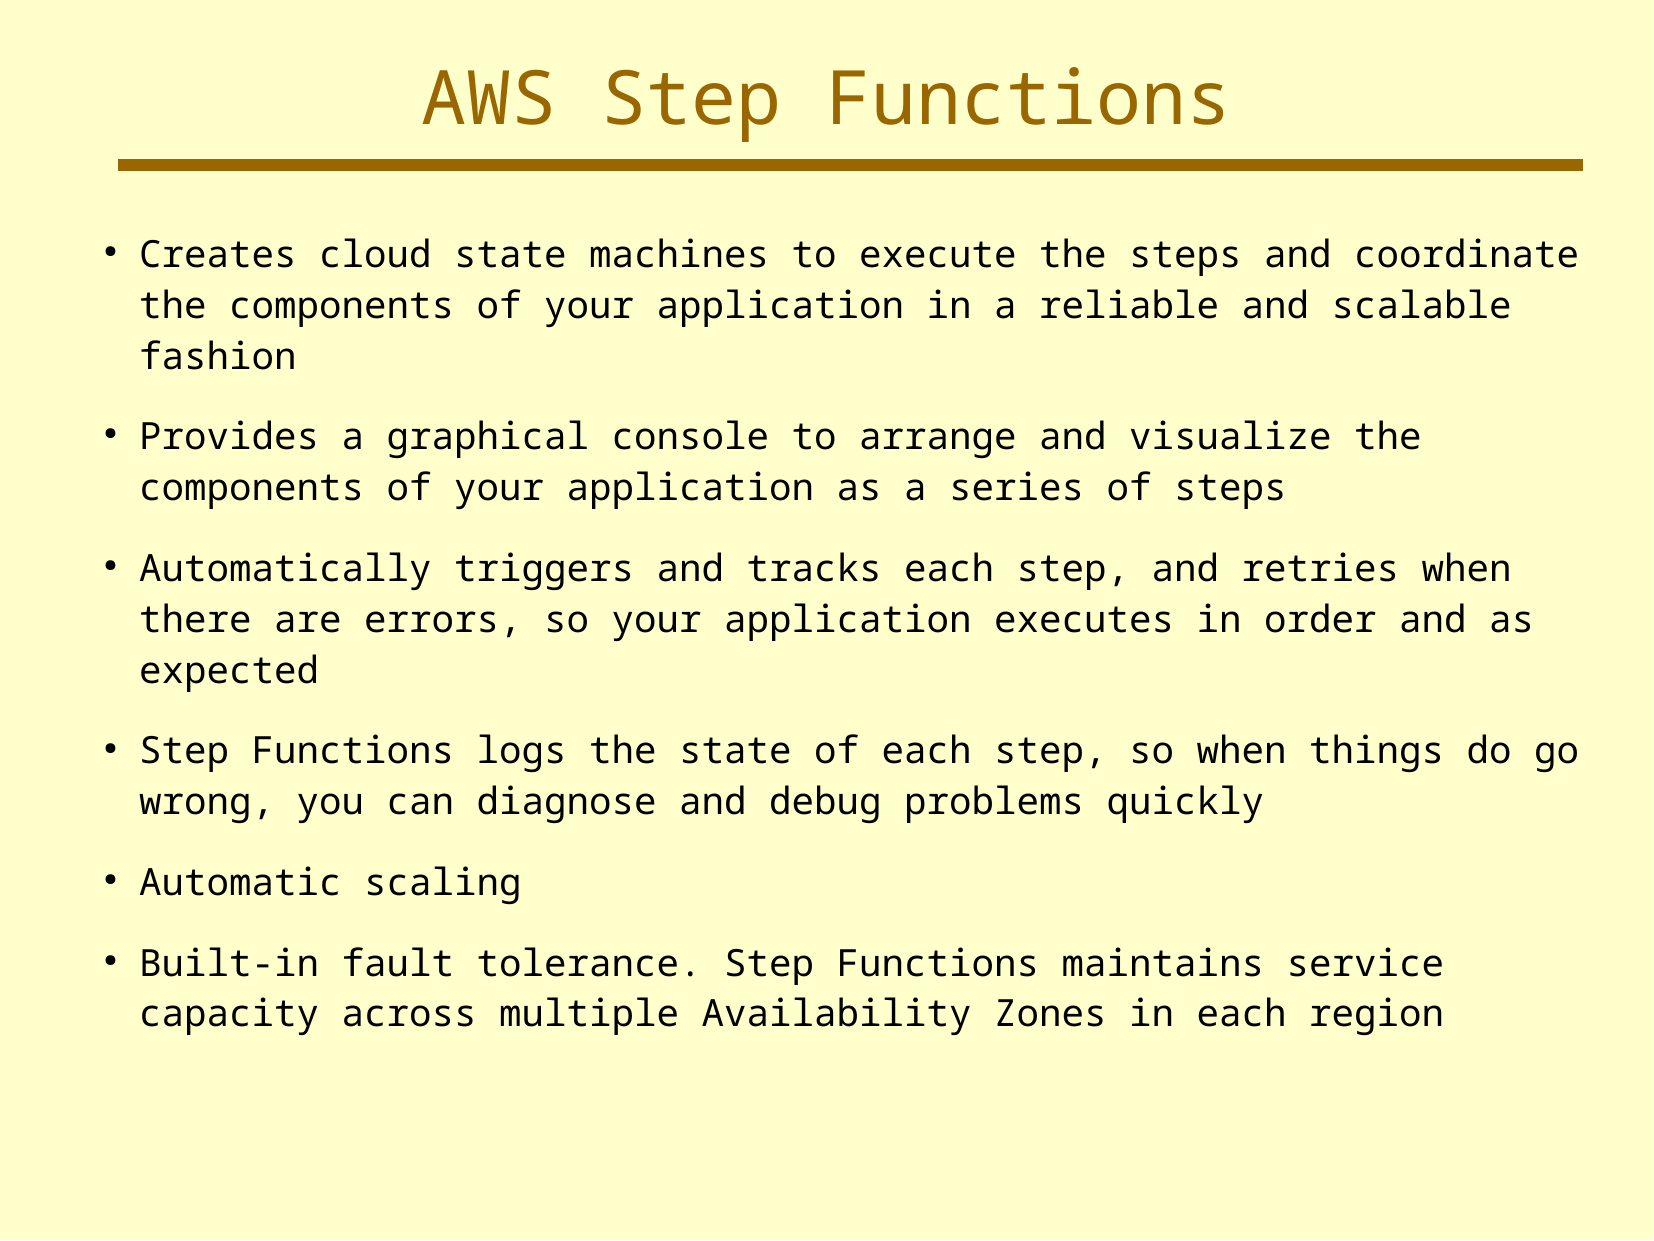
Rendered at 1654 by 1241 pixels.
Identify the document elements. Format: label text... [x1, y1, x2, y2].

list Creates cloud state machines to execute the steps and coordinate the components of your application in a reliable and scalable fashion Provides a graphical console to arrange and visualize the components of your application as a series of steps Automatically triggers and tracks each step, and retries when there are errors, so your application executes in order and as expected Step Functions logs the state of each step, so when things do go wrong, you can diagnose and debug problems quickly Automatic scaling Built-in fault tolerance. Step Functions maintains service capacity across multiple Availability Zones in each region [103, 123, 1592, 1205]
title AWS Step Functions [82, 25, 1571, 166]
